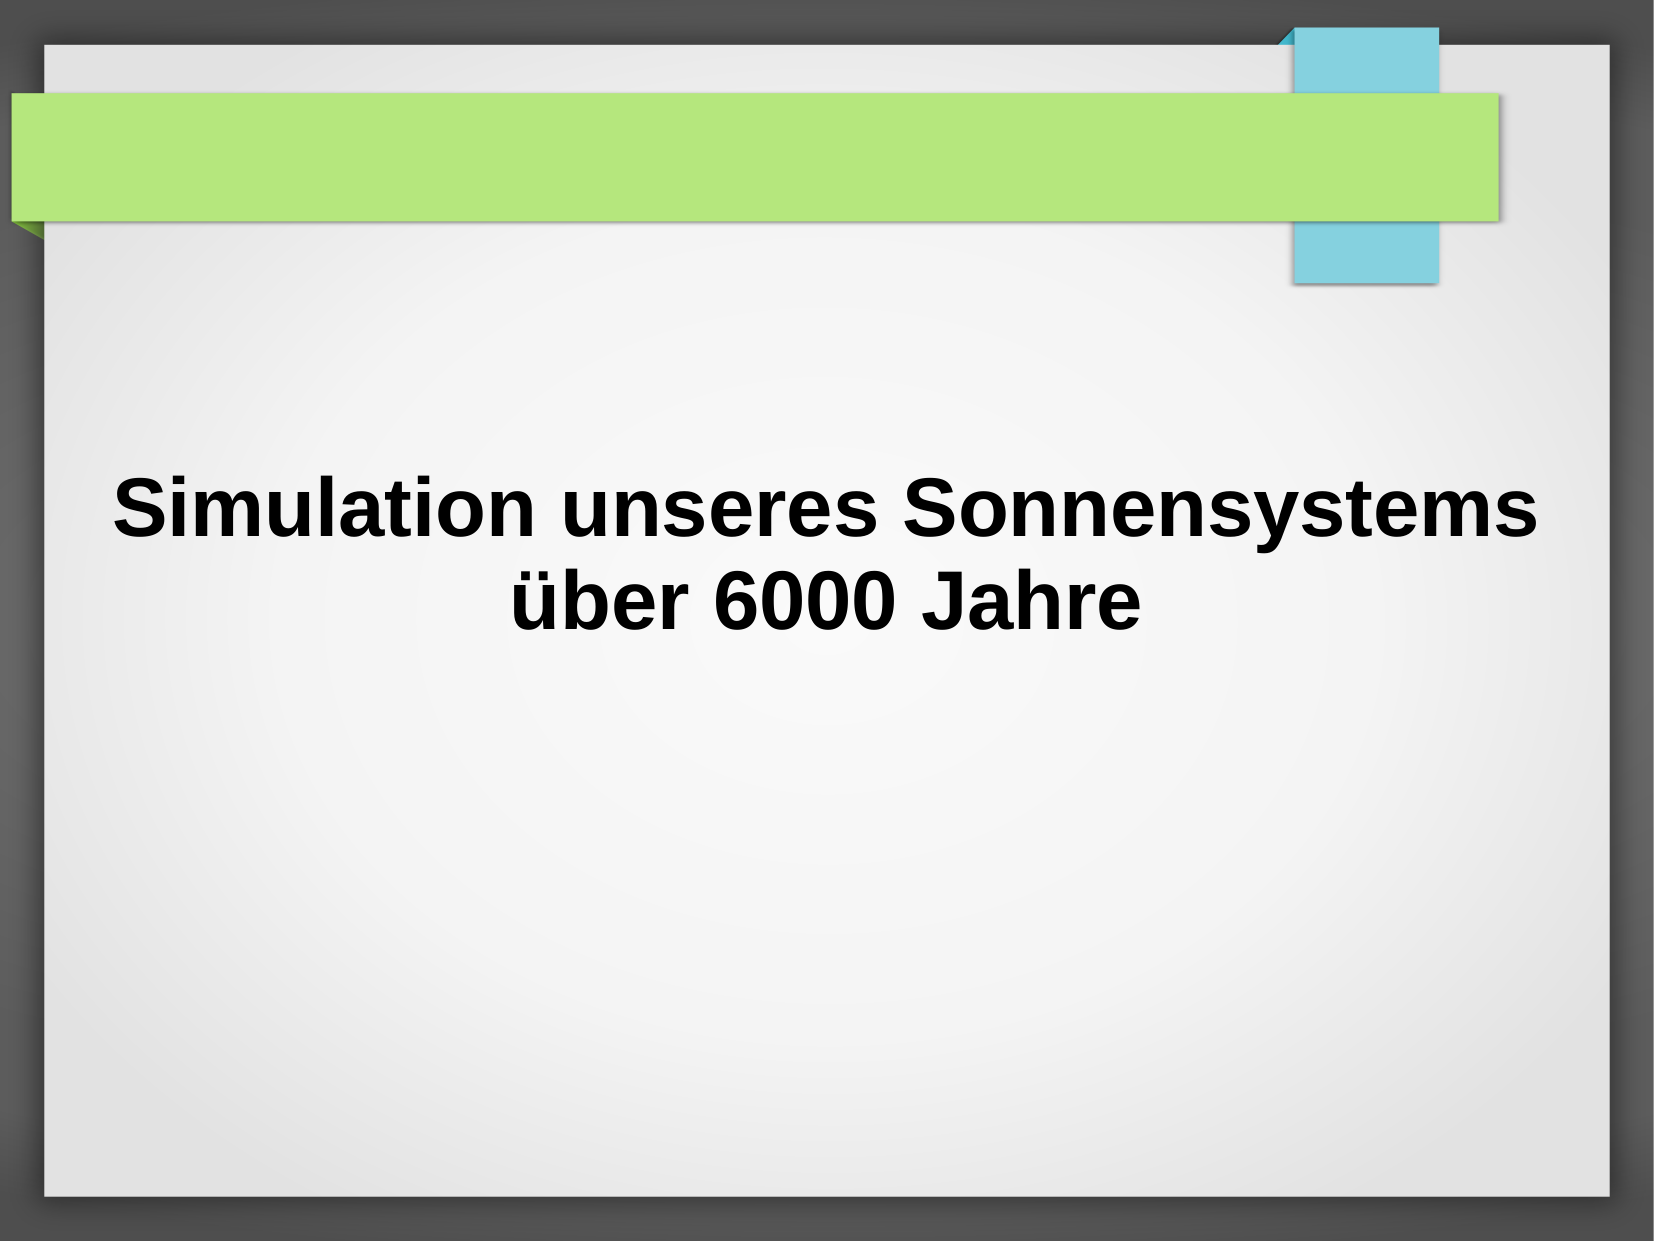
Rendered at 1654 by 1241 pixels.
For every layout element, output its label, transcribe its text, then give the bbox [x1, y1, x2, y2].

picture [0, 0, 1654, 1241]
subtitle Simulation unseres Sonnensystems über 6000 Jahre [82, 94, 1571, 1015]
